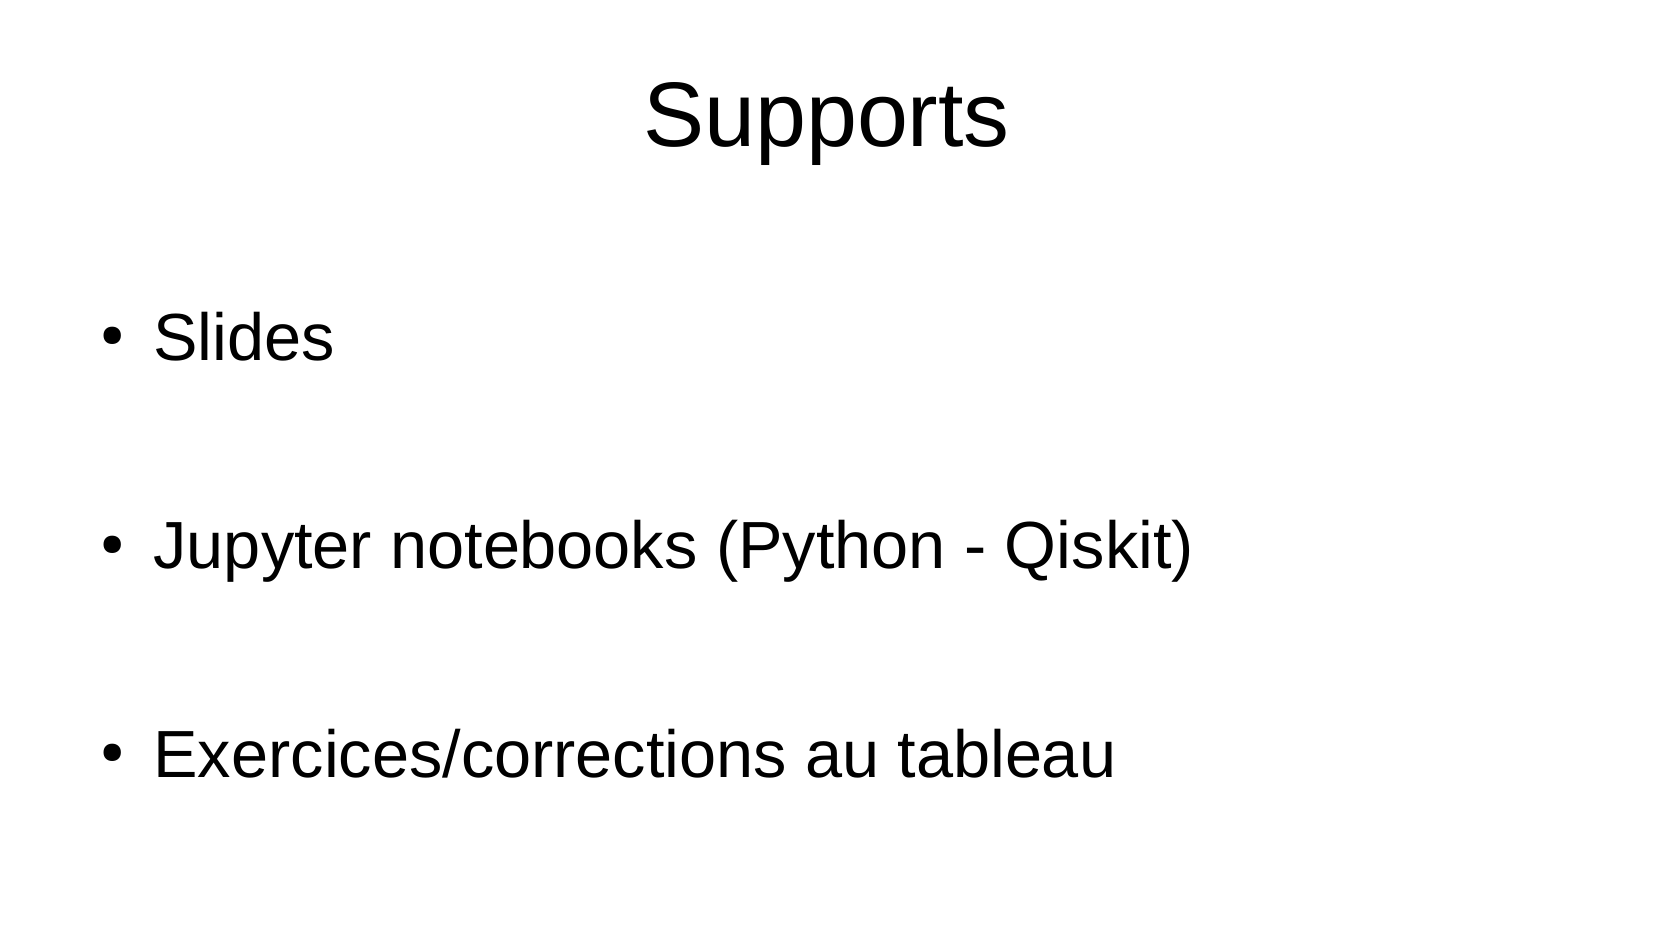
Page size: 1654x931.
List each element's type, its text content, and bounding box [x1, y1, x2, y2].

title Supports [82, 37, 1571, 193]
list Slides Jupyter notebooks (Python - Qiskit) Exercices/corrections au tableau [82, 300, 1571, 840]
